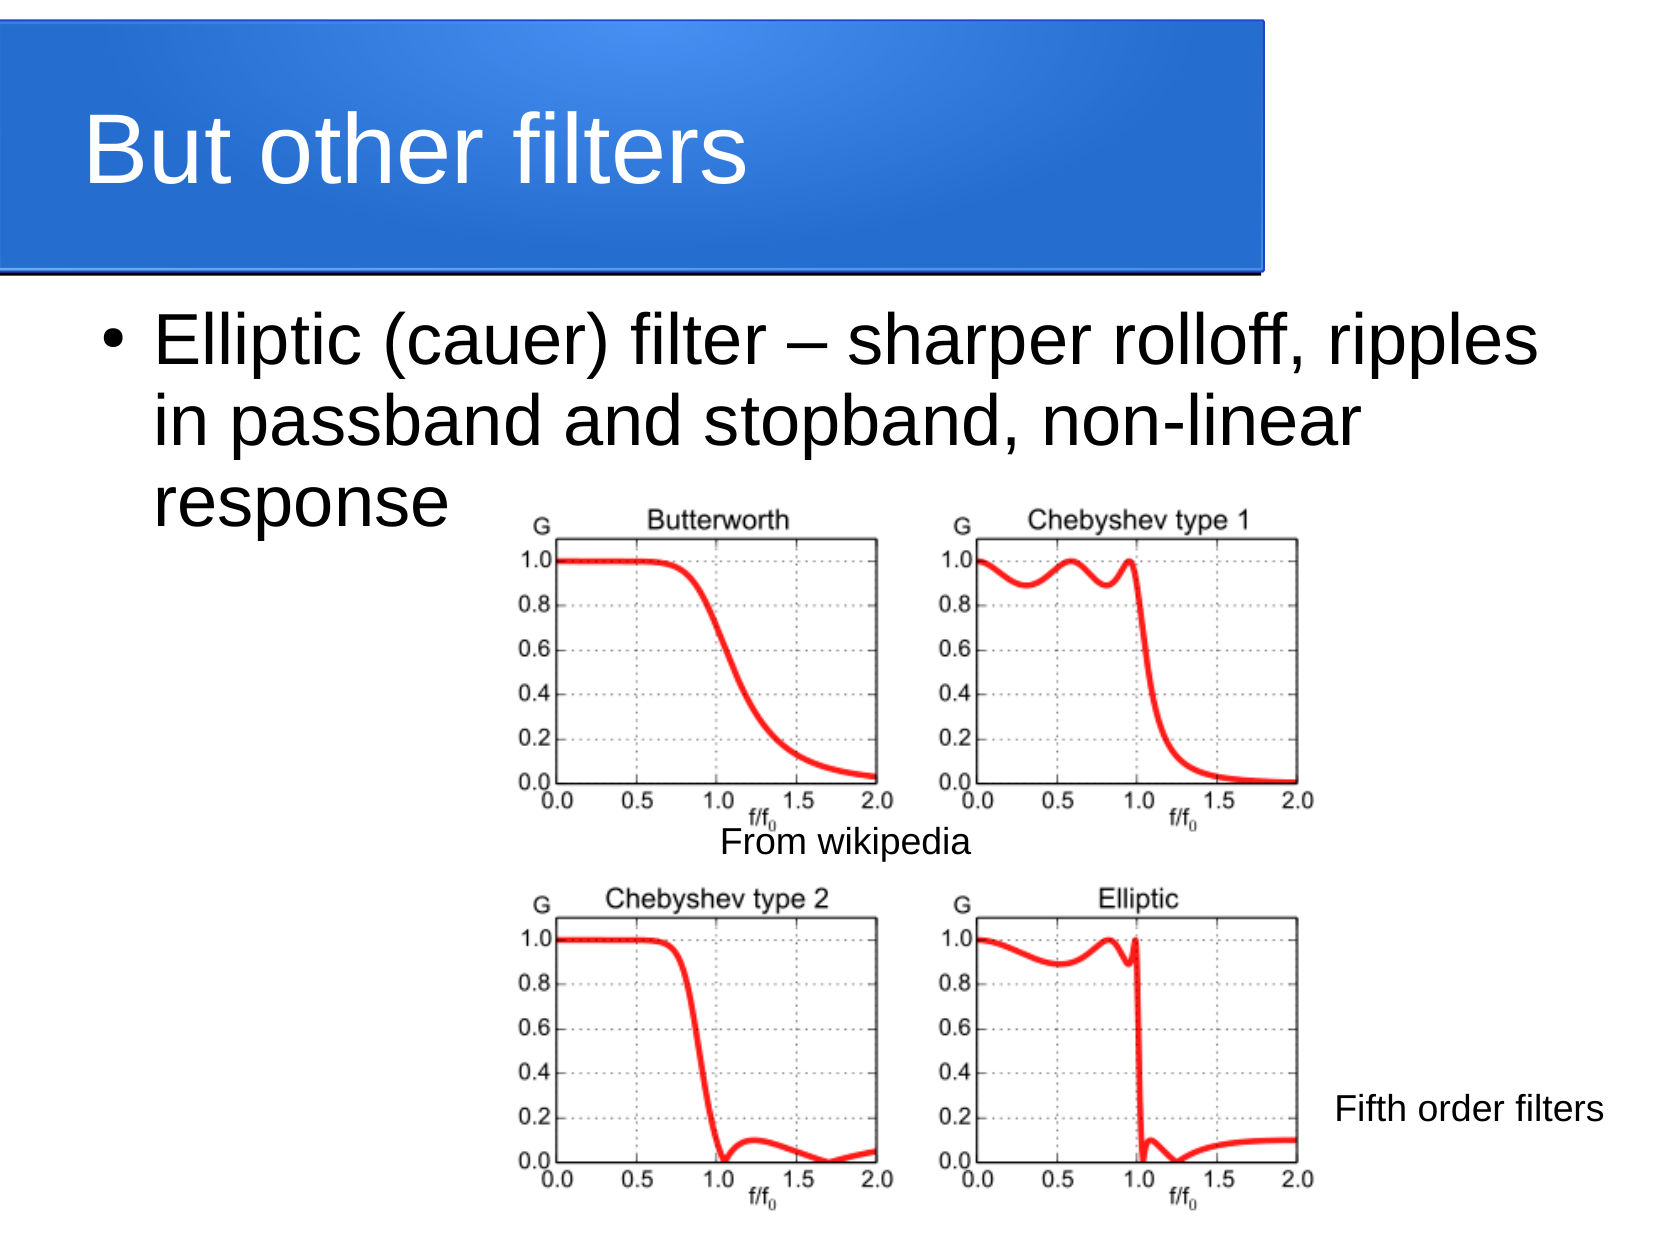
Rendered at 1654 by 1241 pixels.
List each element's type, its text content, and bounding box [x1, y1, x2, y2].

text_box From wikipedia [705, 813, 987, 871]
list Elliptic (cauer) filter – sharper rolloff, ripples in passband and stopband, non-linear response [82, 299, 1571, 1019]
picture [495, 485, 1336, 1241]
title But other filters [82, 47, 1235, 252]
text_box Fifth order filters [1319, 1080, 1621, 1137]
